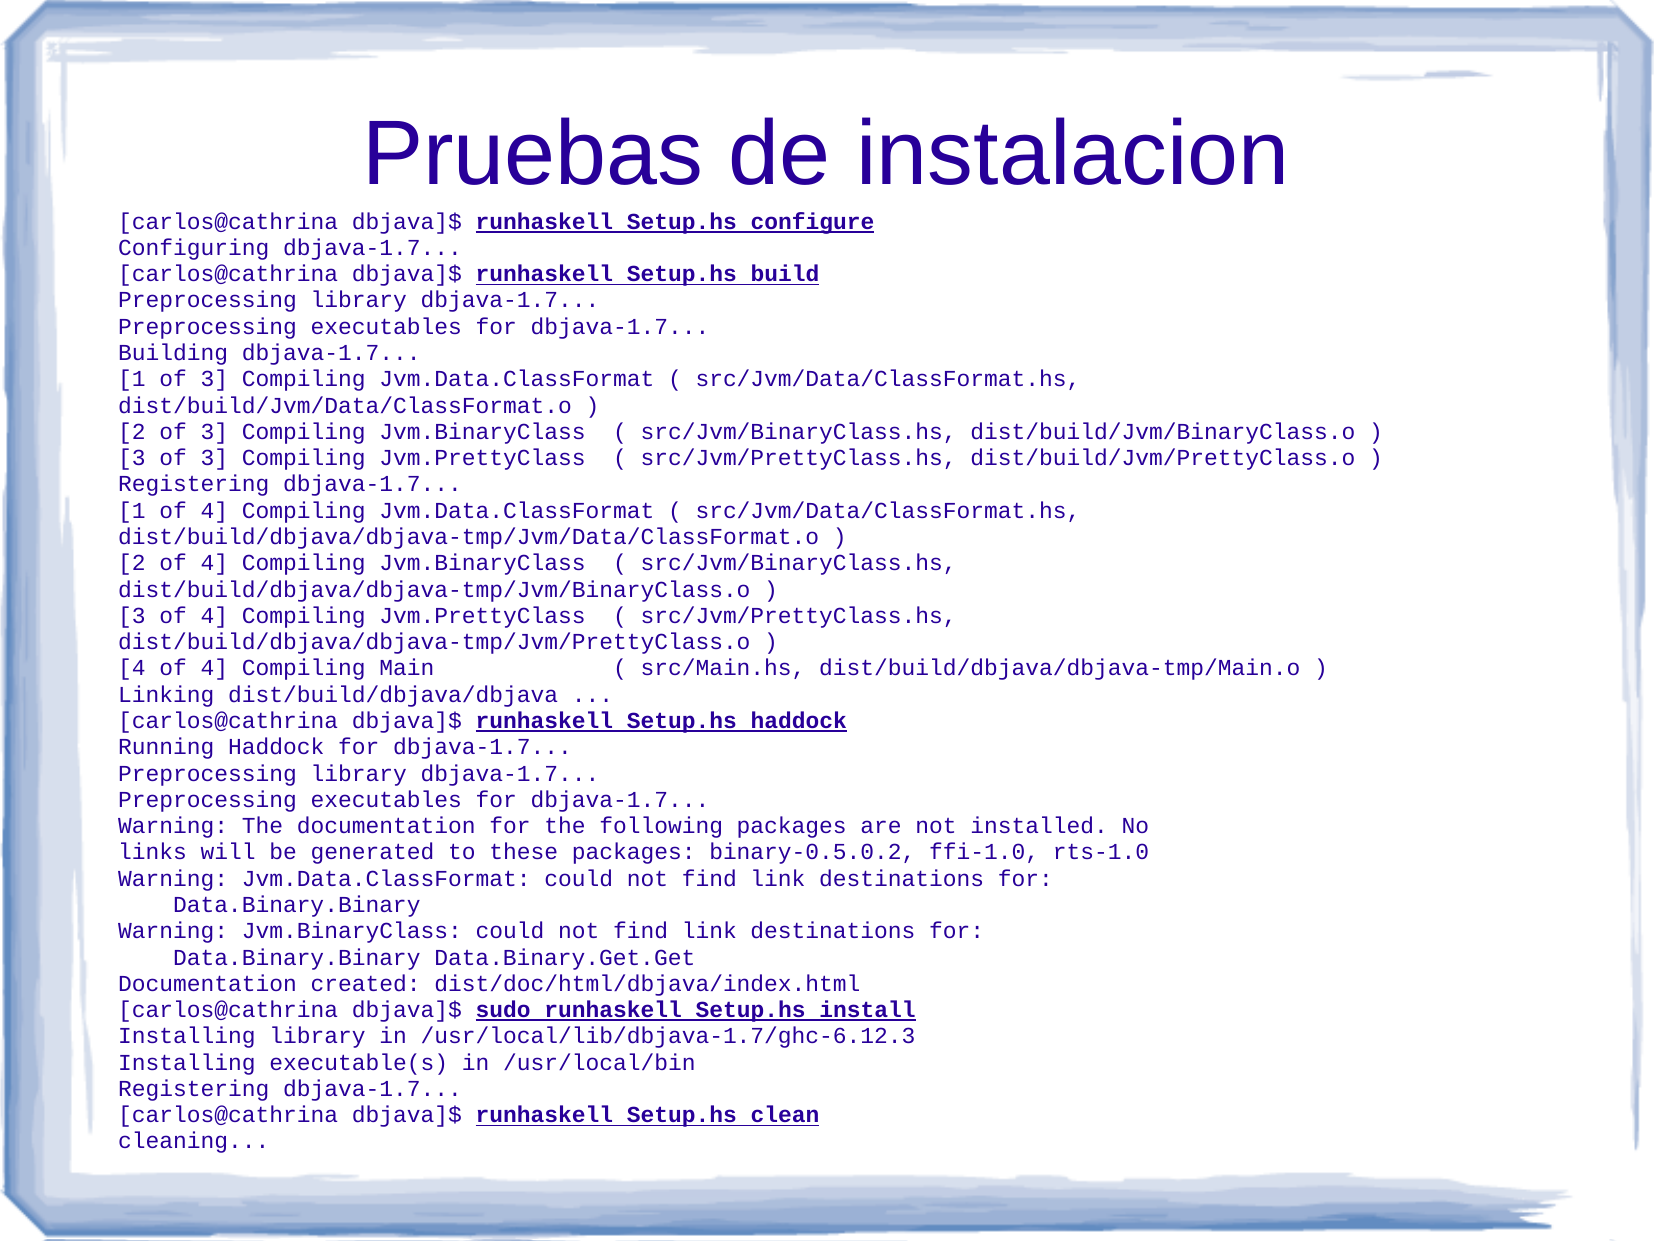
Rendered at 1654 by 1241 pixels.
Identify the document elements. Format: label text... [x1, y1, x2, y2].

subtitle [carlos@cathrina dbjava]$ runhaskell Setup.hs configure Configuring dbjava-1.7... [carlos@cathrina dbjava]$ runhaskell Setup.hs build Preprocessing library dbjava-1.7... Preprocessing executables for dbjava-1.7... Building dbjava-1.7... [1 of 3] Compiling Jvm.Data.ClassFormat ( src/Jvm/Data/ClassFormat.hs, dist/build/Jvm/Data/ClassFormat.o ) [2 of 3] Compiling Jvm.BinaryClass ( src/Jvm/BinaryClass.hs, dist/build/Jvm/BinaryClass.o ) [3 of 3] Compiling Jvm.PrettyClass ( src/Jvm/PrettyClass.hs, dist/build/Jvm/PrettyClass.o ) Registering dbjava-1.7... [1 of 4] Compiling Jvm.Data.ClassFormat ( src/Jvm/Data/ClassFormat.hs, dist/build/dbjava/dbjava-tmp/Jvm/Data/ClassFormat.o ) [2 of 4] Compiling Jvm.BinaryClass ( src/Jvm/BinaryClass.hs, dist/build/dbjava/dbjava-tmp/Jvm/BinaryClass.o ) [3 of 4] Compiling Jvm.PrettyClass ( src/Jvm/PrettyClass.hs, dist/build/dbjava/dbjava-tmp/Jvm/PrettyClass.o ) [4 of 4] Compiling Main ( src/Main.hs, dist/build/dbjava/dbjava-tmp/Main.o ) Linking dist/build/dbjava/dbjava ... [carlos@cathrina dbjava]$ runhaskell Setup.hs haddock Running Haddock for dbjava-1.7... Preprocessing library dbjava-1.7... Preprocessing executables for dbjava-1.7... Warning: The documentation for the following packages are not installed. No links will be generated to these packages: binary-0.5.0.2, ffi-1.0, rts-1.0 Warning: Jvm.Data.ClassFormat: could not find link destinations for: Data.Binary.Binary Warning: Jvm.BinaryClass: could not find link destinations for: Data.Binary.Binary Data.Binary.Get.Get Documentation created: dist/doc/html/dbjava/index.html [carlos@cathrina dbjava]$ sudo runhaskell Setup.hs install Installing library in /usr/local/lib/dbjava-1.7/ghc-6.12.3 Installing executable(s) in /usr/local/bin Registering dbjava-1.7... [carlos@cathrina dbjava]$ runhaskell Setup.hs clean cleaning... [118, 250, 1571, 1156]
picture [0, 0, 1654, 1241]
title Pruebas de instalacion [82, 56, 1571, 250]
